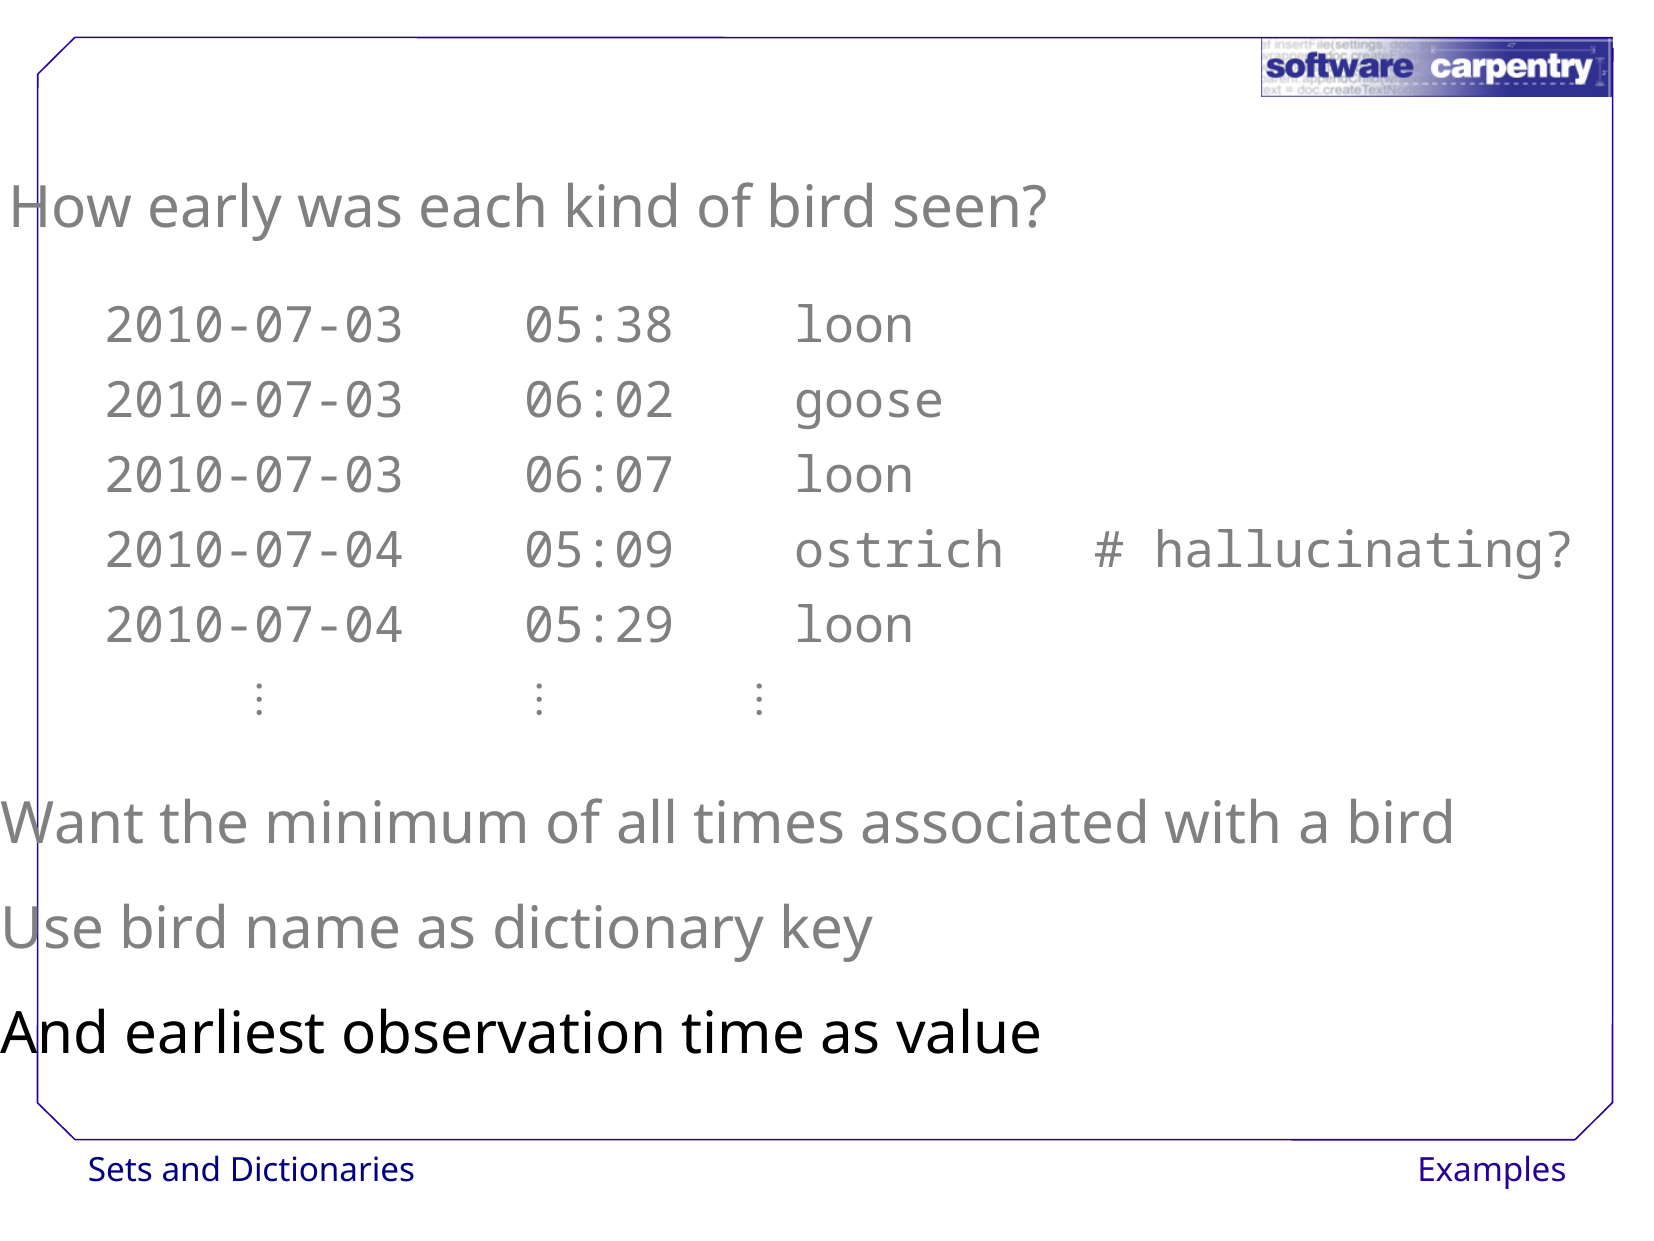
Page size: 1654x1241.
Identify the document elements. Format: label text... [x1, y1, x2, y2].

text_box Want the minimum of all times associated with a bird Use bird name as dictionary key And earliest observation time as value [0, 742, 1622, 1074]
text_box 2010-07-03 05:38 loon 2010-07-03 06:02 goose 2010-07-03 06:07 loon 2010-07-04 05:09 ostrich # hallucinating? 2010-07-04 05:29 loon ⋮ ⋮ ⋮ [89, 270, 1512, 742]
picture [1261, 39, 1613, 97]
text_box How early was each kind of bird seen? [0, 126, 1213, 248]
